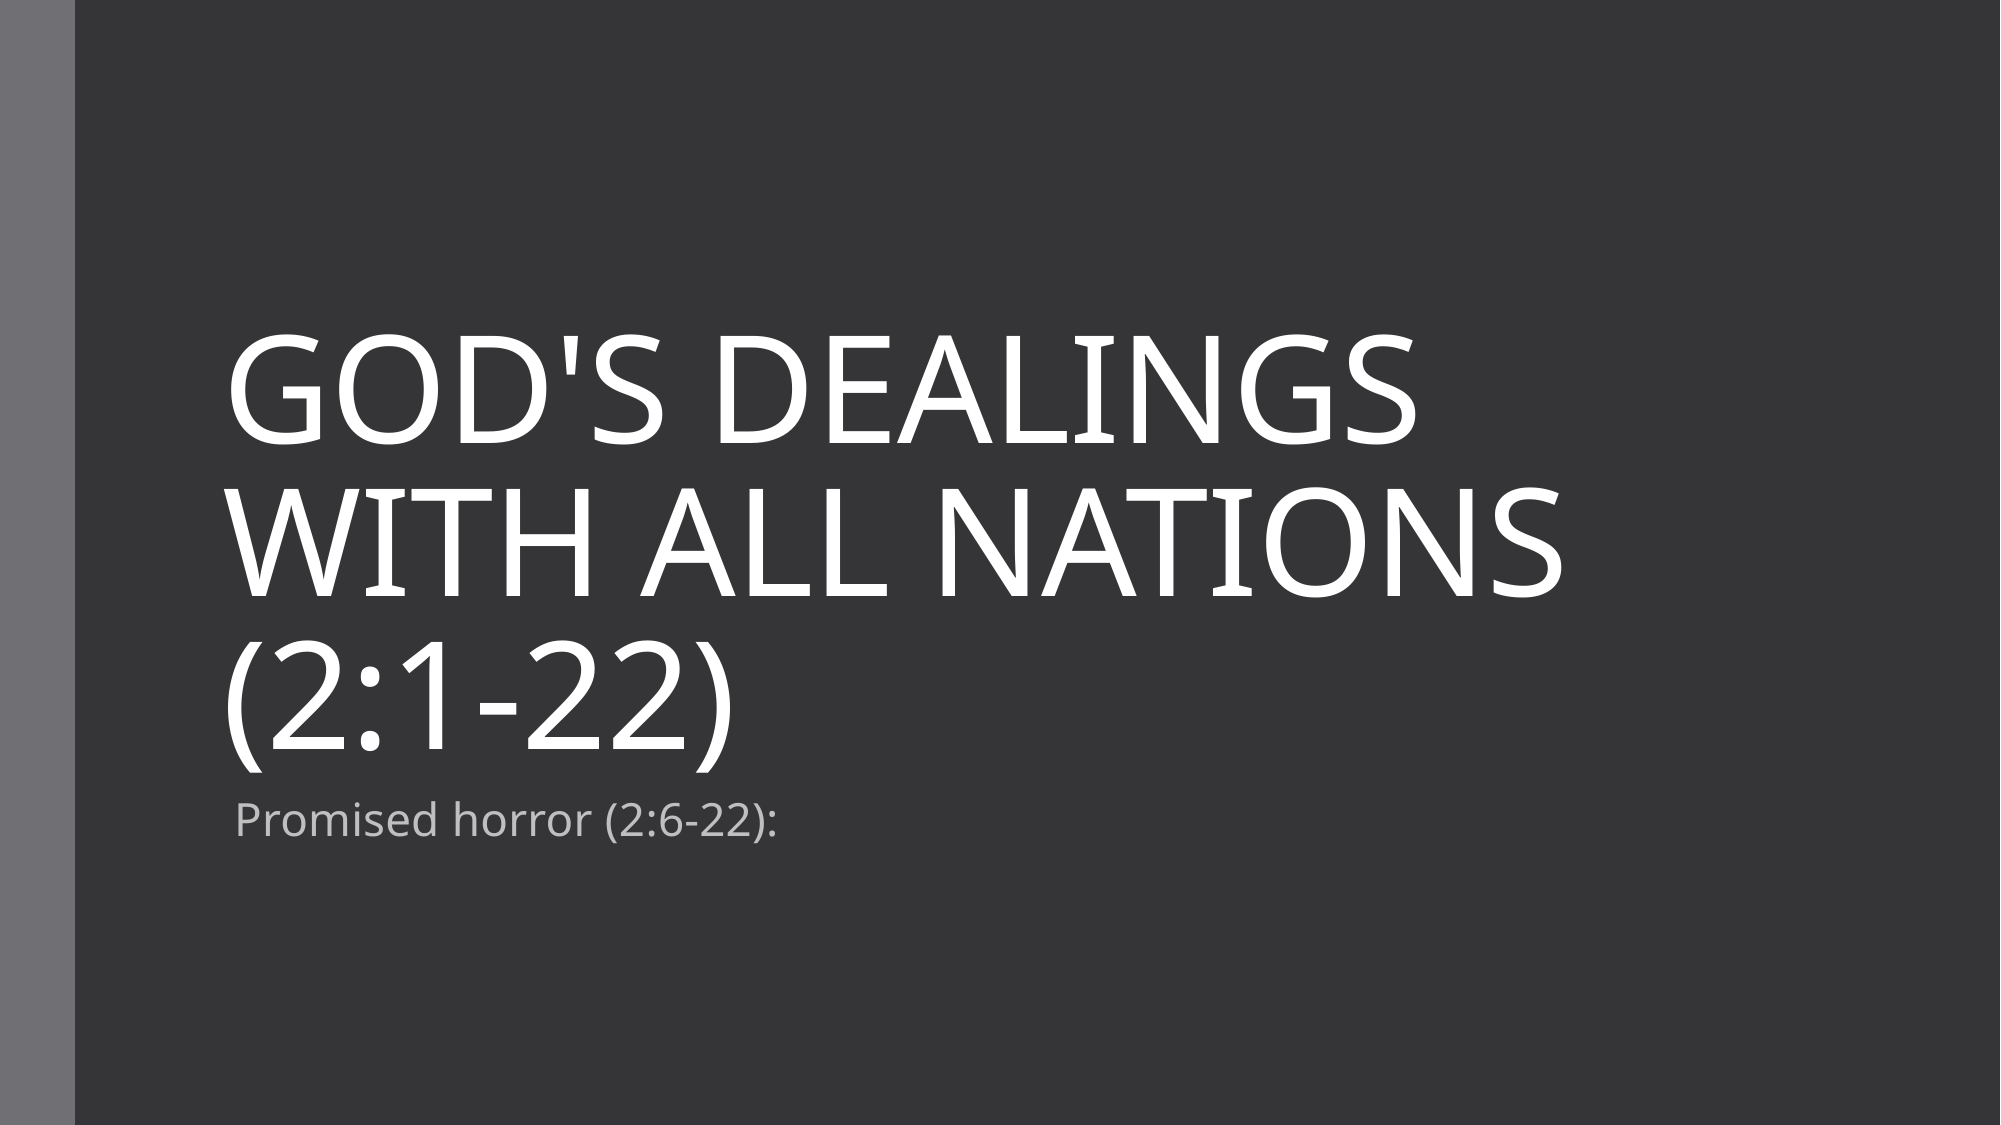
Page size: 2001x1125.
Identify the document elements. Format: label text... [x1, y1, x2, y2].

title GOD'S DEALINGS WITH ALL NATIONS (2:1-22) [206, 124, 1752, 787]
subtitle Promised horror (2:6-22): [206, 787, 1752, 1066]
